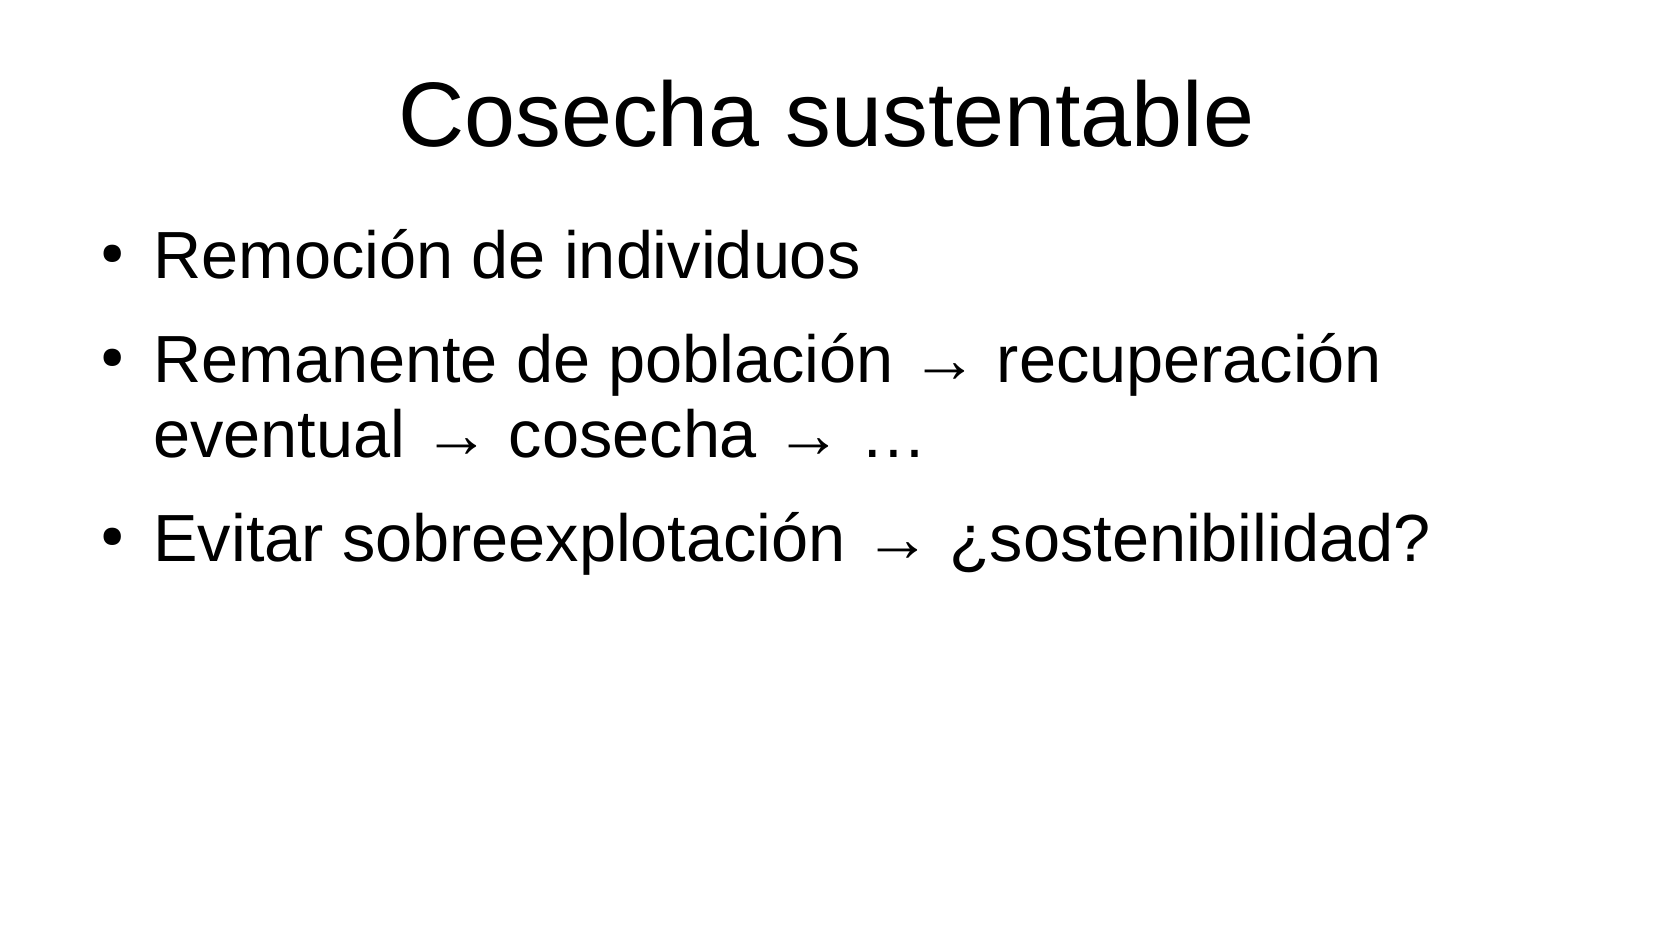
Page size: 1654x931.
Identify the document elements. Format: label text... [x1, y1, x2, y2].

title Cosecha sustentable [82, 37, 1571, 193]
list Remoción de individuos Remanente de población → recuperación eventual → cosecha → … Evitar sobreexplotación → ¿sostenibilidad? [82, 217, 1571, 758]
